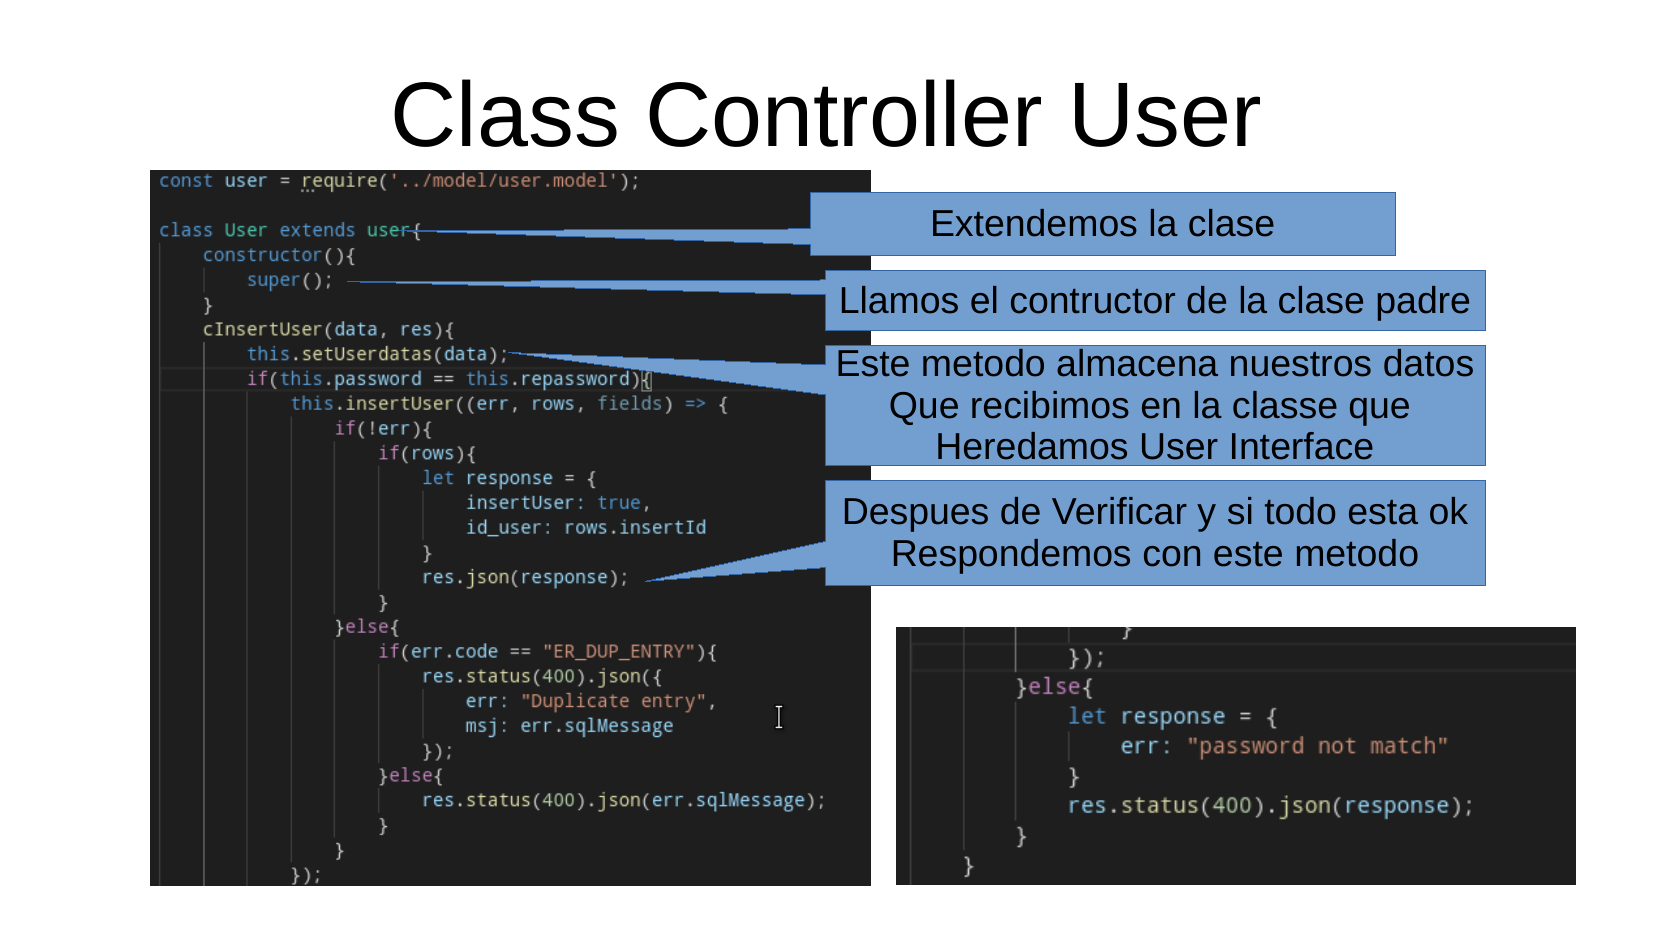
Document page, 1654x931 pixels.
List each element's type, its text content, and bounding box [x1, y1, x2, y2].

text_box Llamos el contructor de la clase padre [347, 270, 1486, 331]
text_box Este metodo almacena nuestros datos Que recibimos en la classe que Heredamos User Interface [508, 345, 1486, 466]
text_box Despues de Verificar y si todo esta ok Respondemos con este metodo [645, 480, 1486, 586]
picture [150, 170, 871, 886]
picture [896, 627, 1576, 886]
text_box Extendemos la clase [399, 192, 1396, 256]
title Class Controller User [82, 37, 1571, 193]
